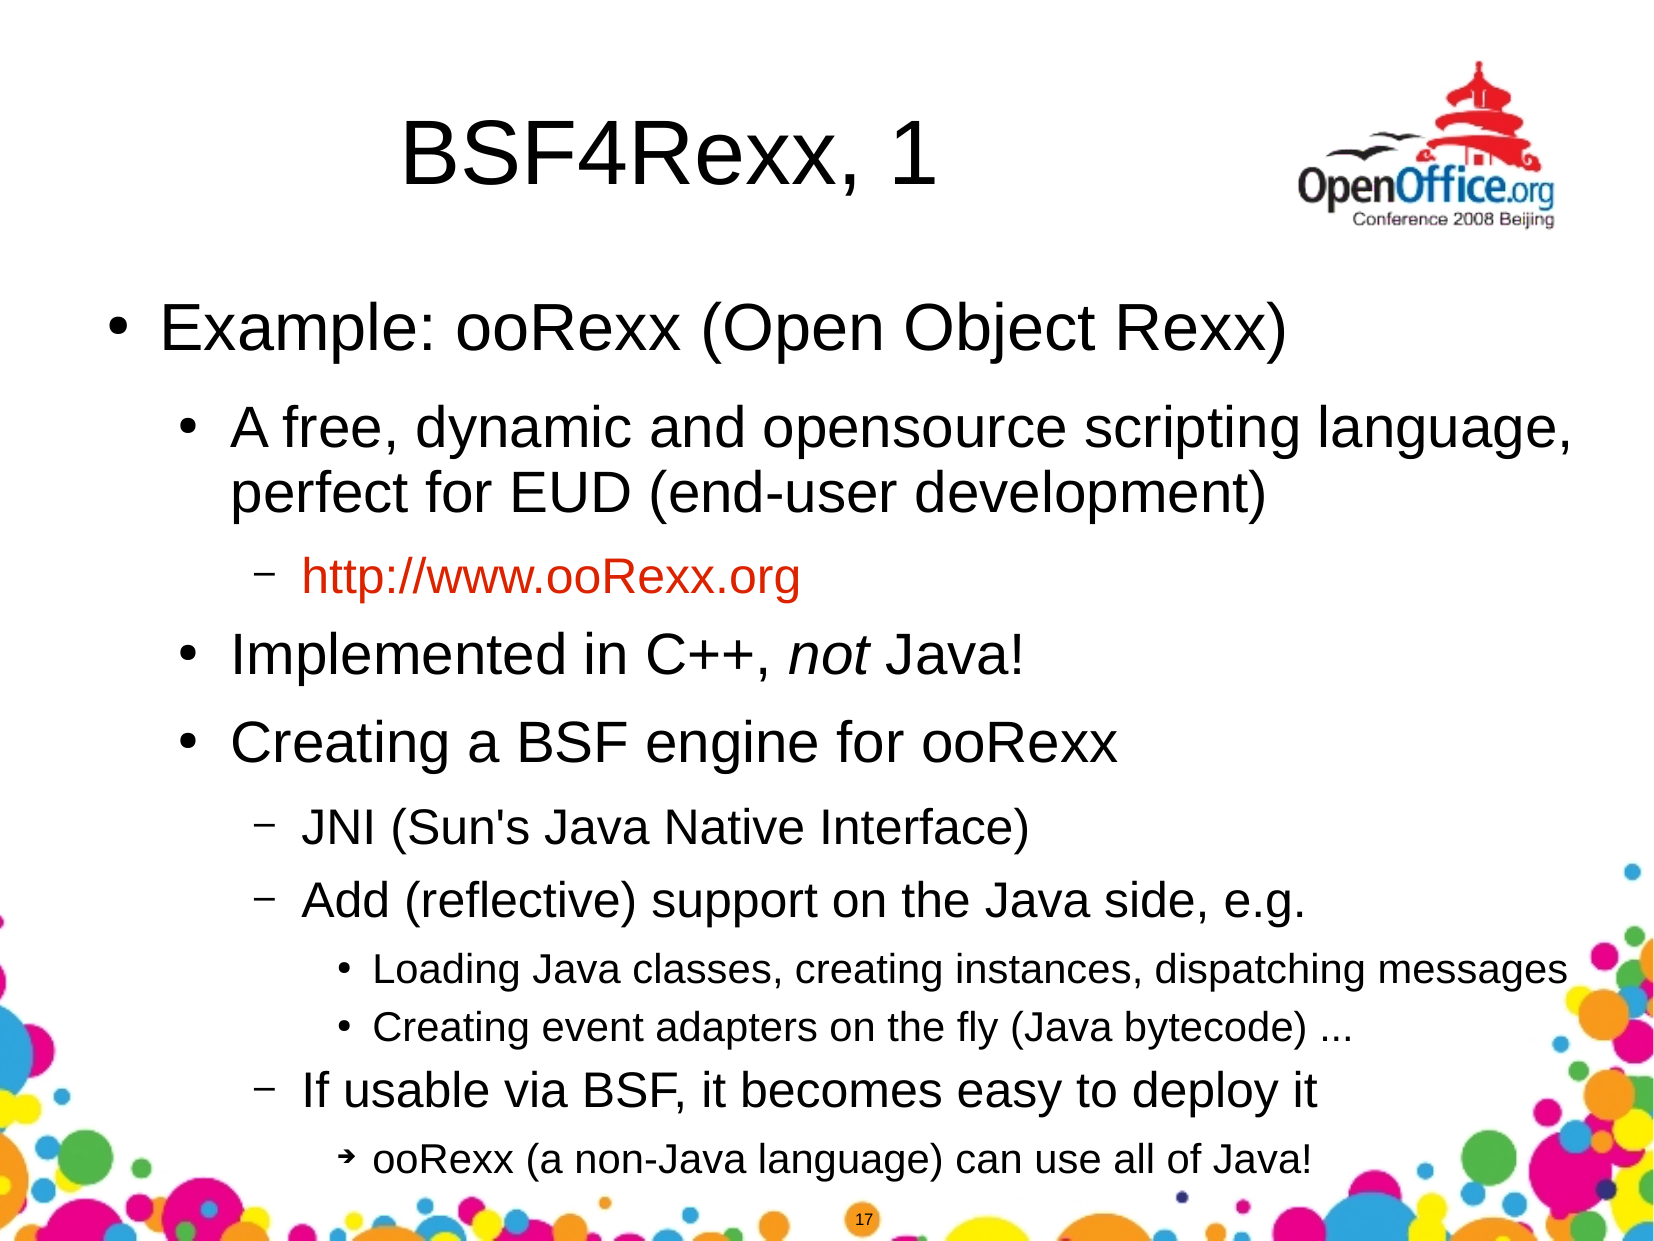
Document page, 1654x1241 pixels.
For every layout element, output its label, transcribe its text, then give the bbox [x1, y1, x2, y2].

picture [0, 810, 1654, 1241]
title BSF4Rexx, 1 [82, 56, 1258, 250]
picture [1285, 51, 1569, 250]
list Example: ooRexx (Open Object Rexx) A free, dynamic and opensource scripting language, perfect for EUD (end-user development) http://www.ooRexx.org Implemented in C++, not Java! Creating a BSF engine for ooRexx JNI (Sun's Java Native Interface) Add (reflective) support on the Java side, e.g. Loading Java classes, creating instances, dispatching messages Creating event adapters on the fly (Java bytecode) ... If usable via BSF, it becomes easy to deploy it ooRexx (a non-Java language) can use all of Java! [88, 290, 1577, 1183]
